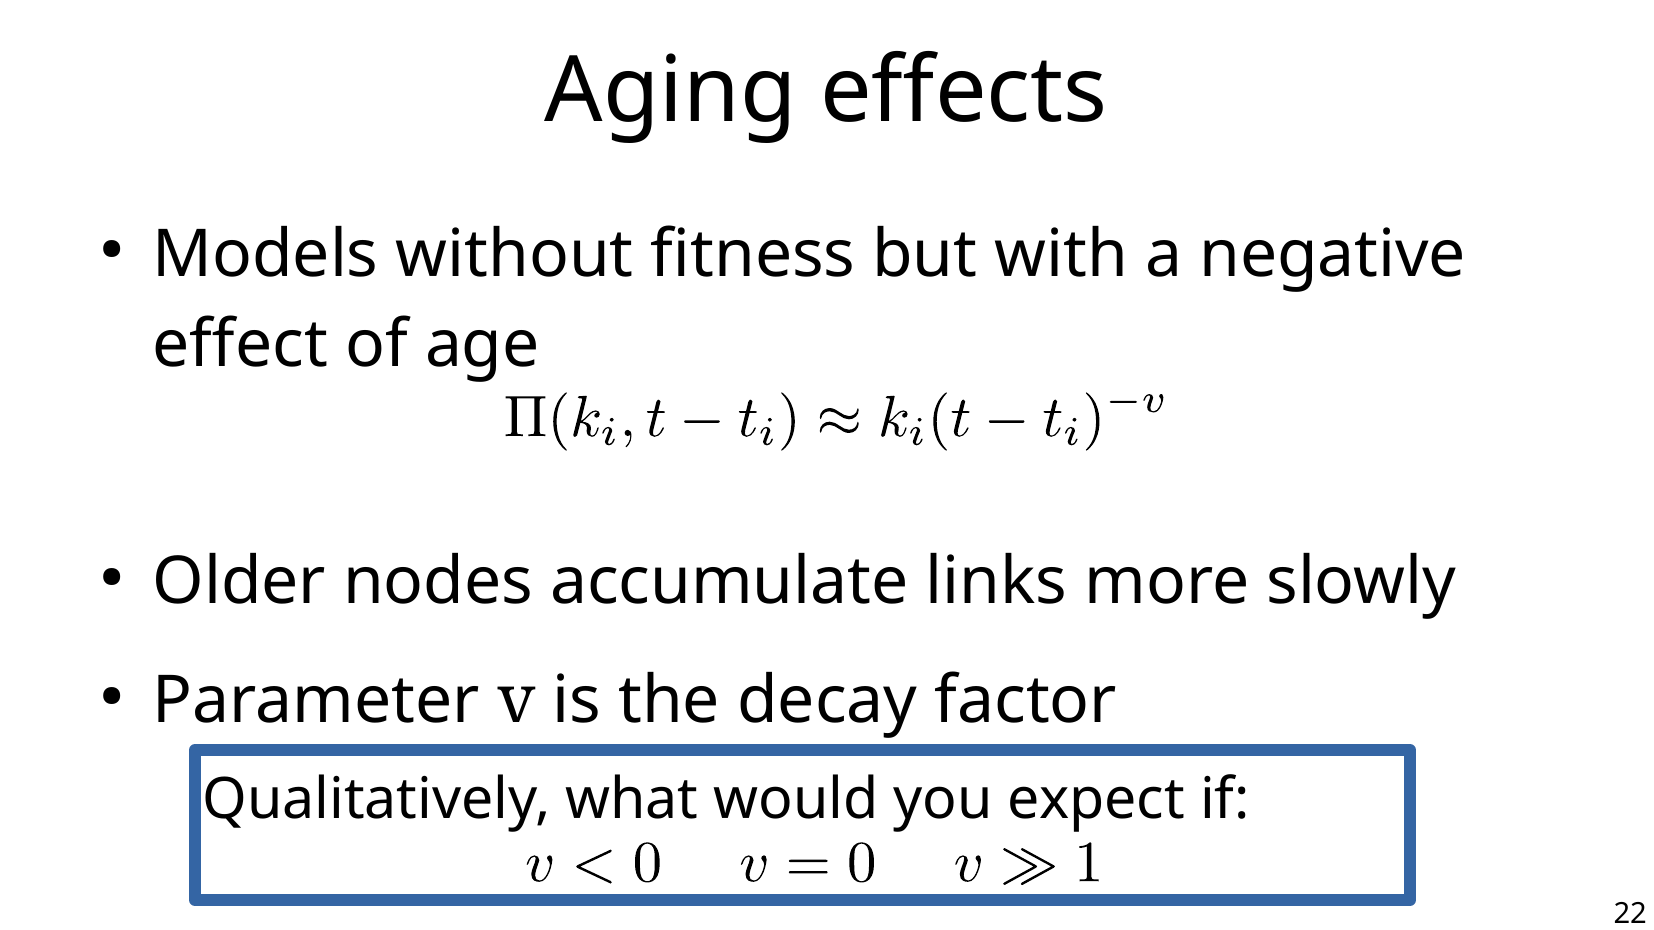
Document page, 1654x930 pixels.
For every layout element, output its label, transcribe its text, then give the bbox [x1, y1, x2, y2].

text_box [525, 842, 1104, 886]
list Models without fitness but with a negative effect of age Older nodes accumulate links more slowly Parameter v is the decay factor [82, 205, 1571, 746]
list Qualitatively, what would you expect if: [195, 750, 1411, 901]
text_box [503, 386, 1167, 451]
title Aging effects [82, 7, 1571, 166]
